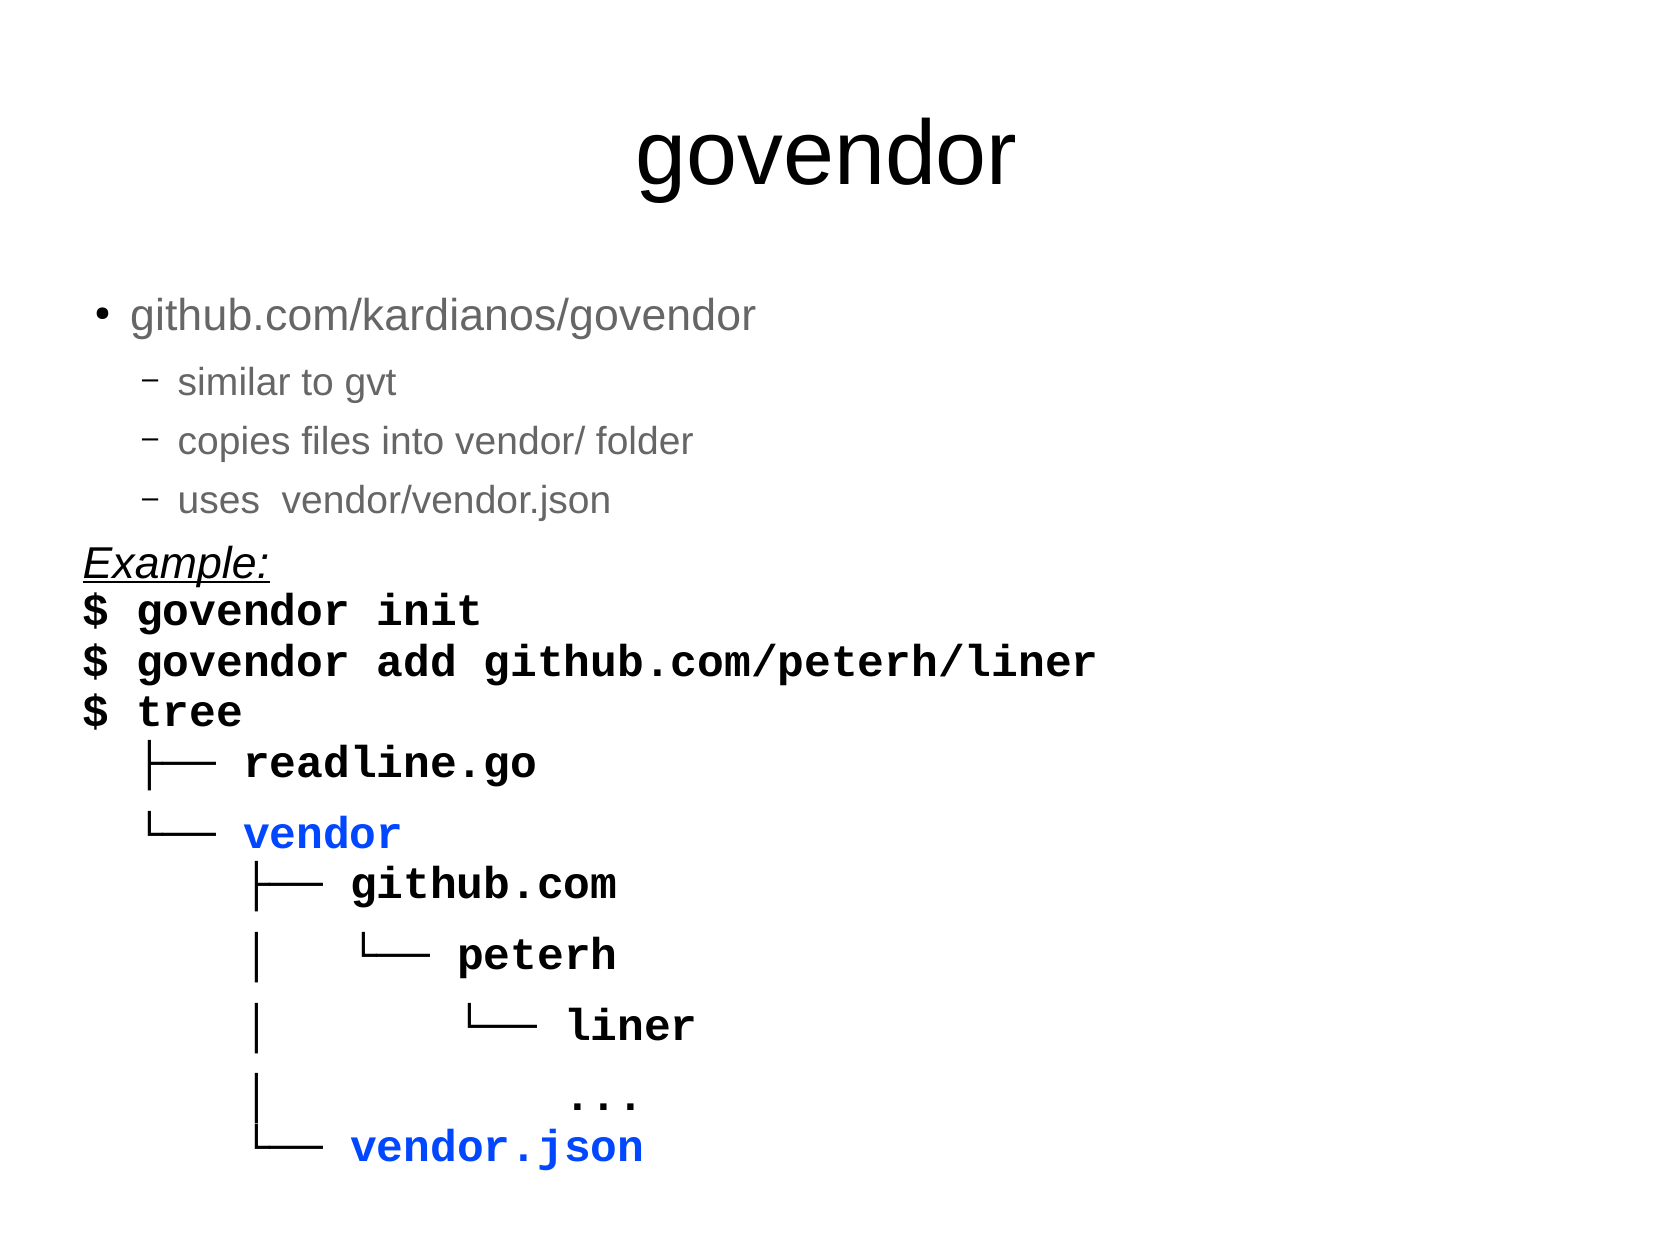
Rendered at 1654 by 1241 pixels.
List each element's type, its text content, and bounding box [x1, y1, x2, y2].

title govendor [82, 49, 1571, 257]
list github.com/kardianos/govendor similar to gvt copies files into vendor/ folder uses vendor/vendor.json Example: $ govendor init $ govendor add github.com/peterh/liner $ tree ├── readline.go └── vendor ├── github.com │ └── peterh │ └── liner │ ... └── vendor.json [82, 290, 1630, 1182]
